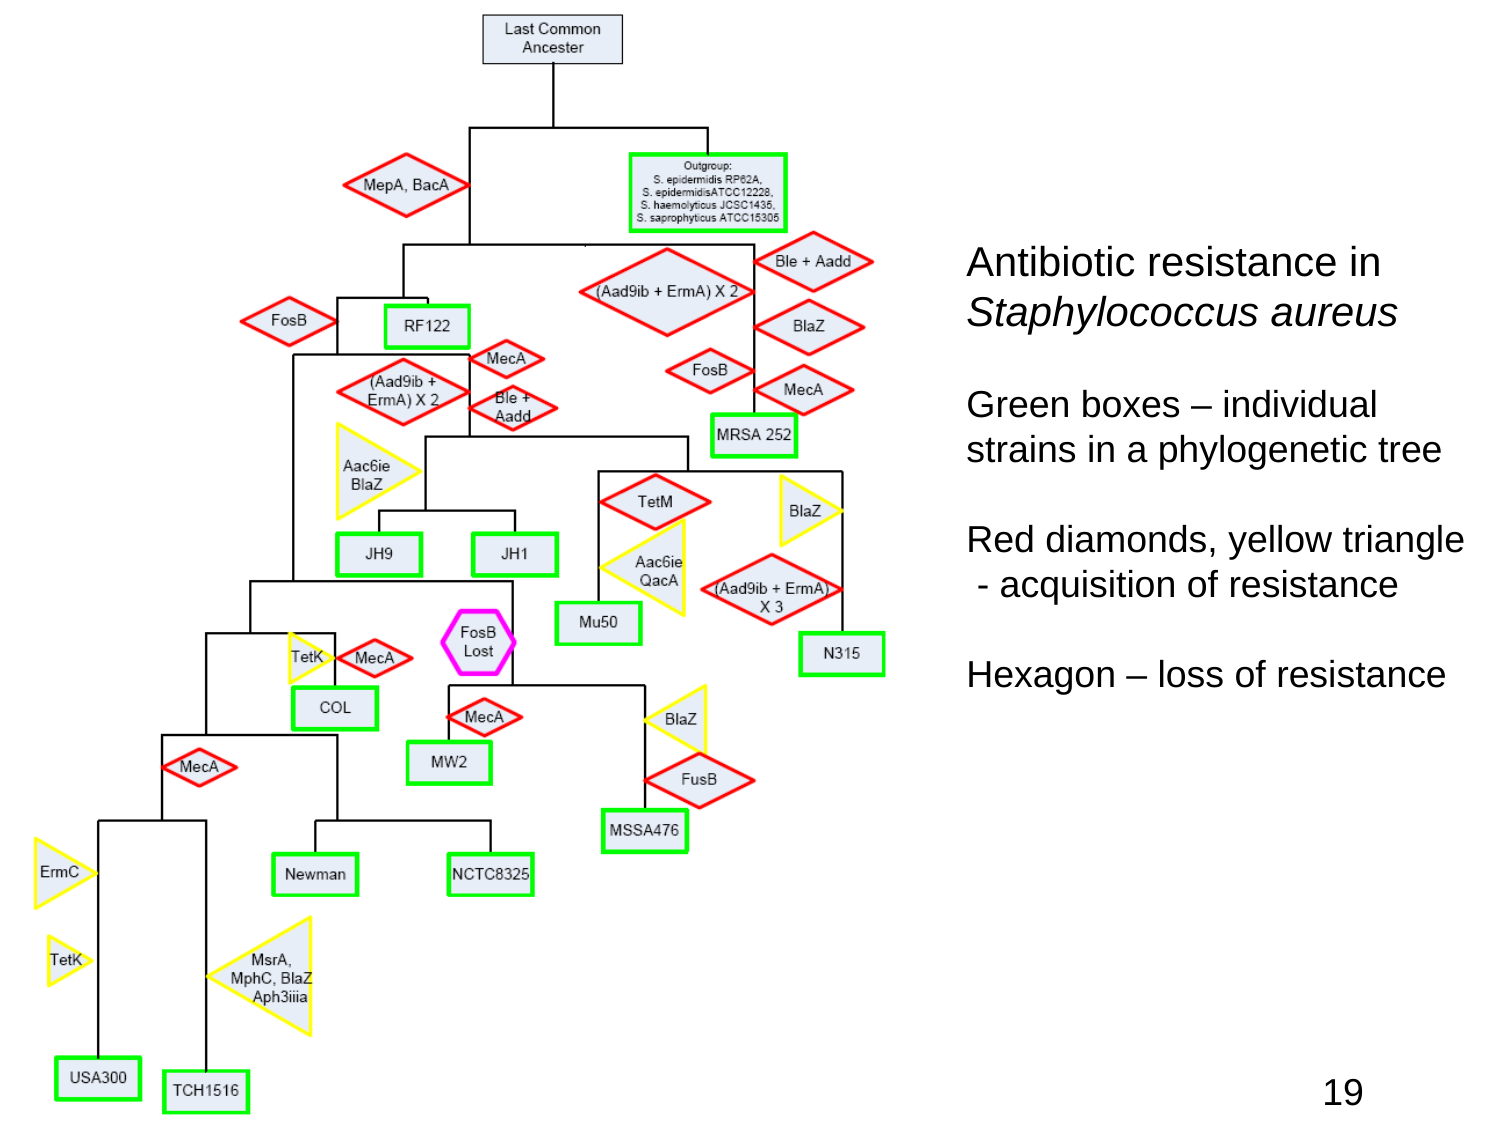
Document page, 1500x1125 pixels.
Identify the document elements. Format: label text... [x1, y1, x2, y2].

picture [10, 3, 888, 1124]
text_box Antibiotic resistance in Staphylococcus aureus Green boxes – individual strains in a phylogenetic tree Red diamonds, yellow triangle - acquisition of resistance Hexagon – loss of resistance [951, 227, 1479, 748]
